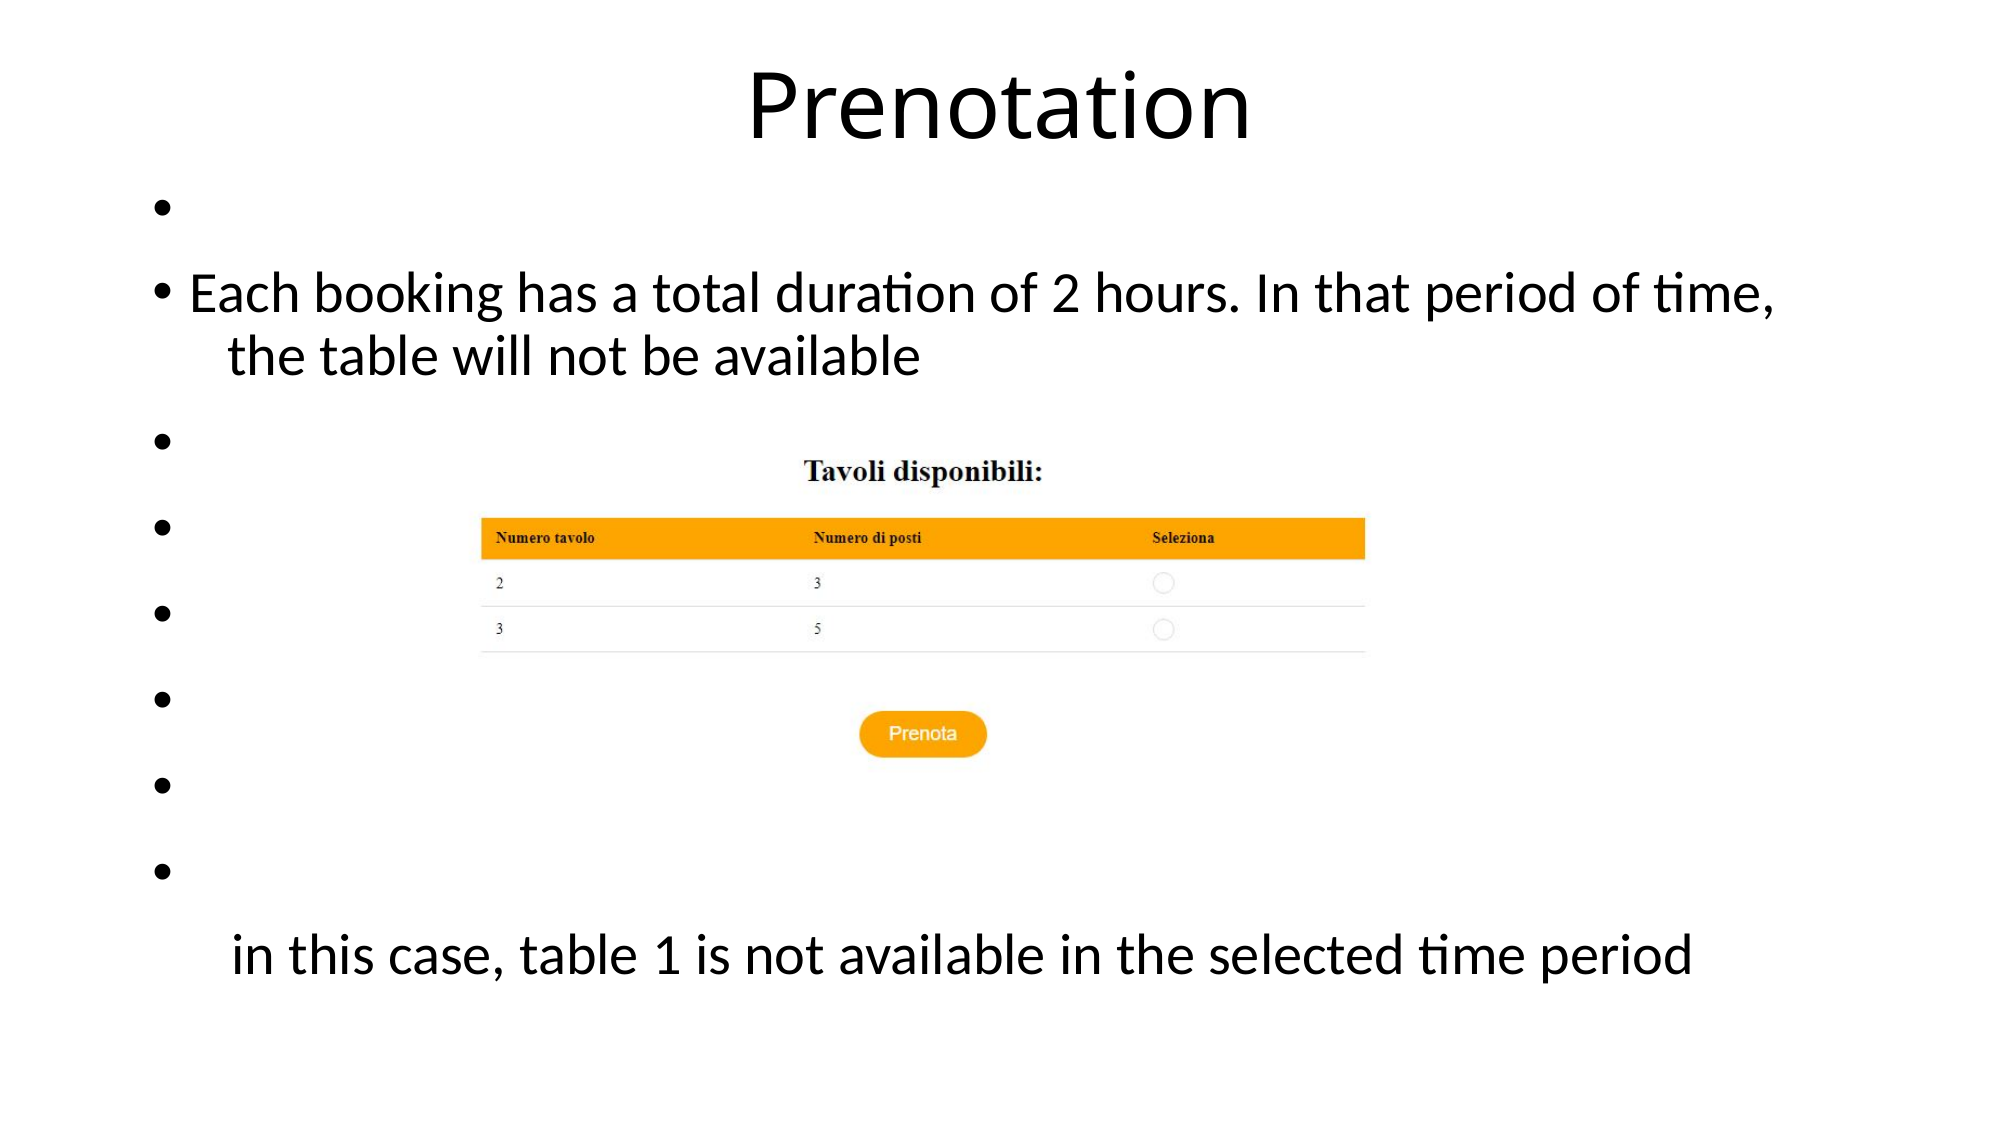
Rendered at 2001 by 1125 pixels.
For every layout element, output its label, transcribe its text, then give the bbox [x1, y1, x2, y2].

picture [279, 442, 1507, 788]
title Prenotation [137, 0, 1863, 164]
list Each booking has a total duration of 2 hours. In that period of time, the table will not be available in this case, table 1 is not available in the selected time period [137, 164, 1863, 1014]
